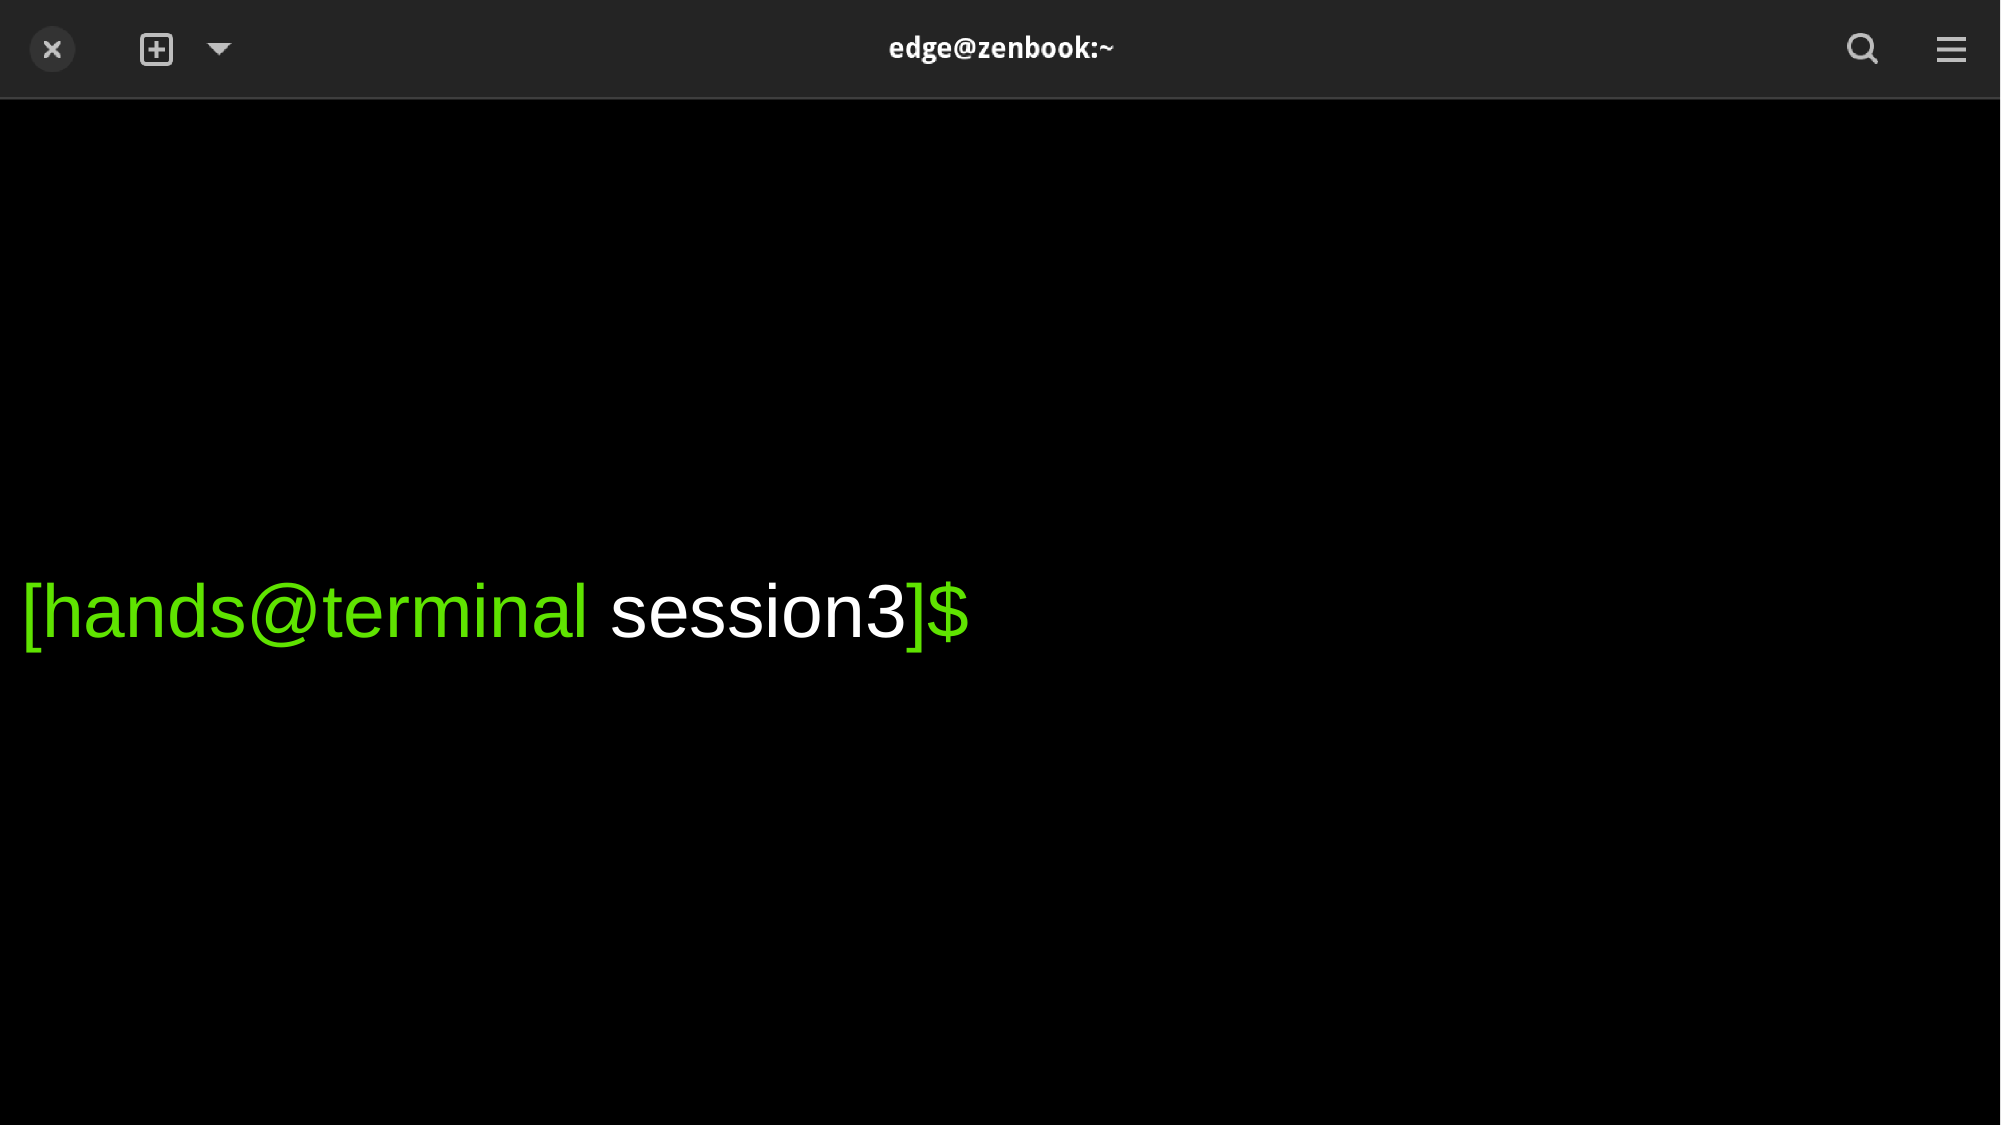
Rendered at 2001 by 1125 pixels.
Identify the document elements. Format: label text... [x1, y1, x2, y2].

subtitle [hands@terminal session3]$ [21, 122, 1980, 1108]
picture [0, 0, 2001, 1125]
